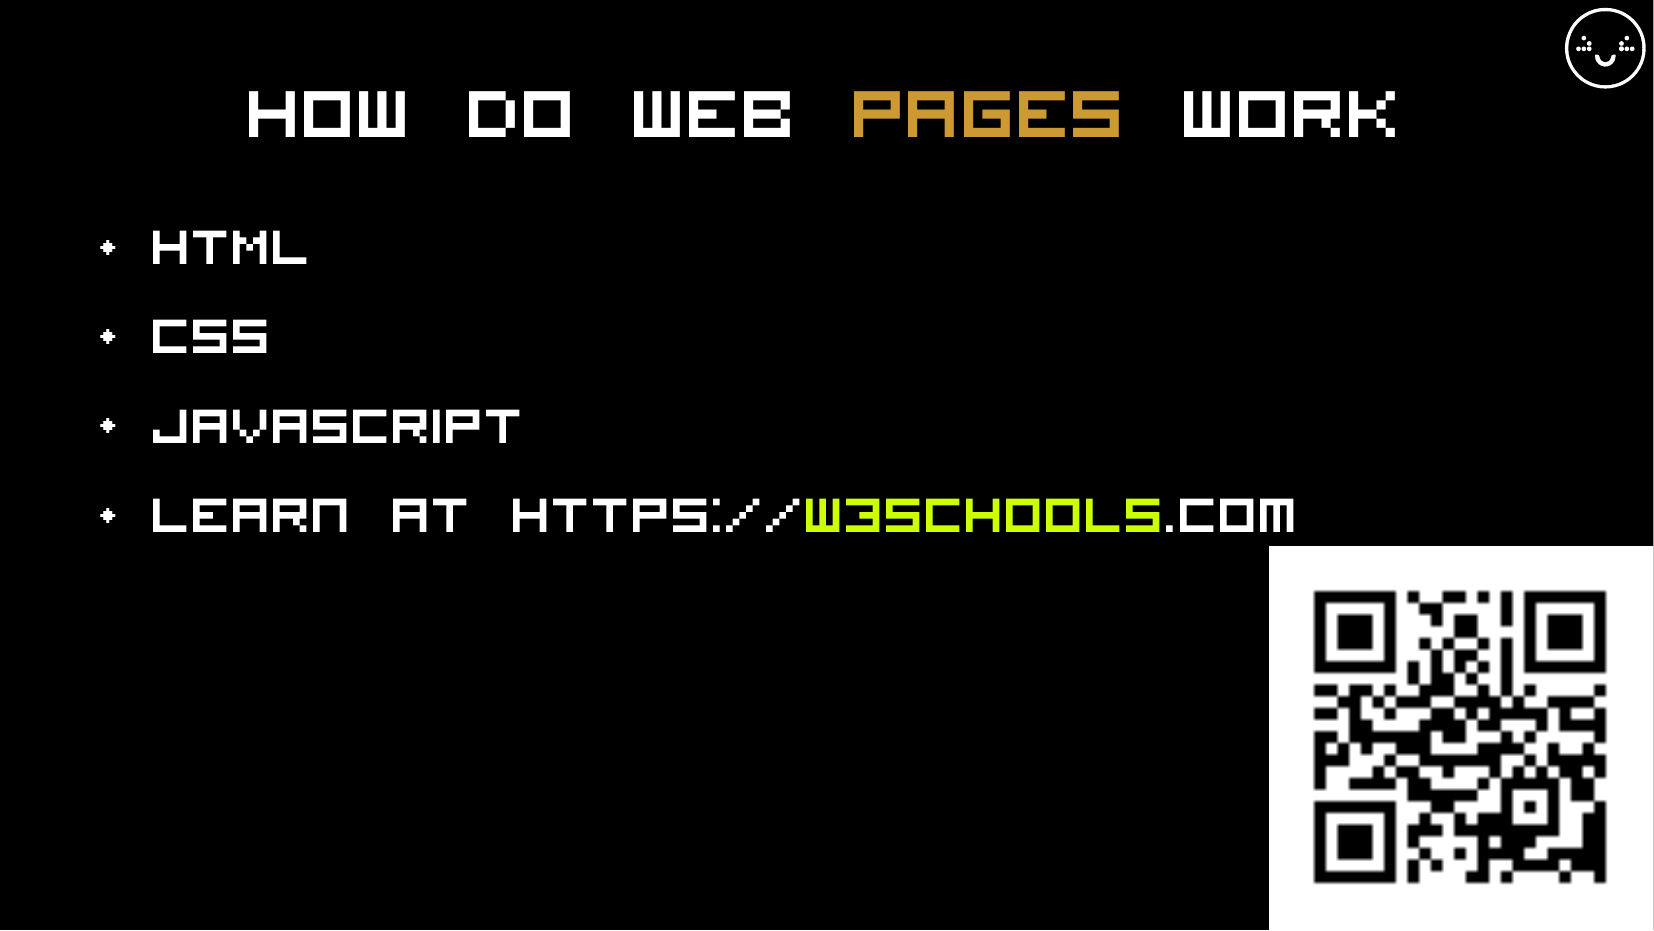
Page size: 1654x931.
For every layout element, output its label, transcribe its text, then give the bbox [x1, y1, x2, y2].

picture [1269, 546, 1654, 931]
title How do web pages work [82, 37, 1571, 193]
list HTML CSS JavaScript Learn at https://w3schools.com [82, 217, 1571, 758]
